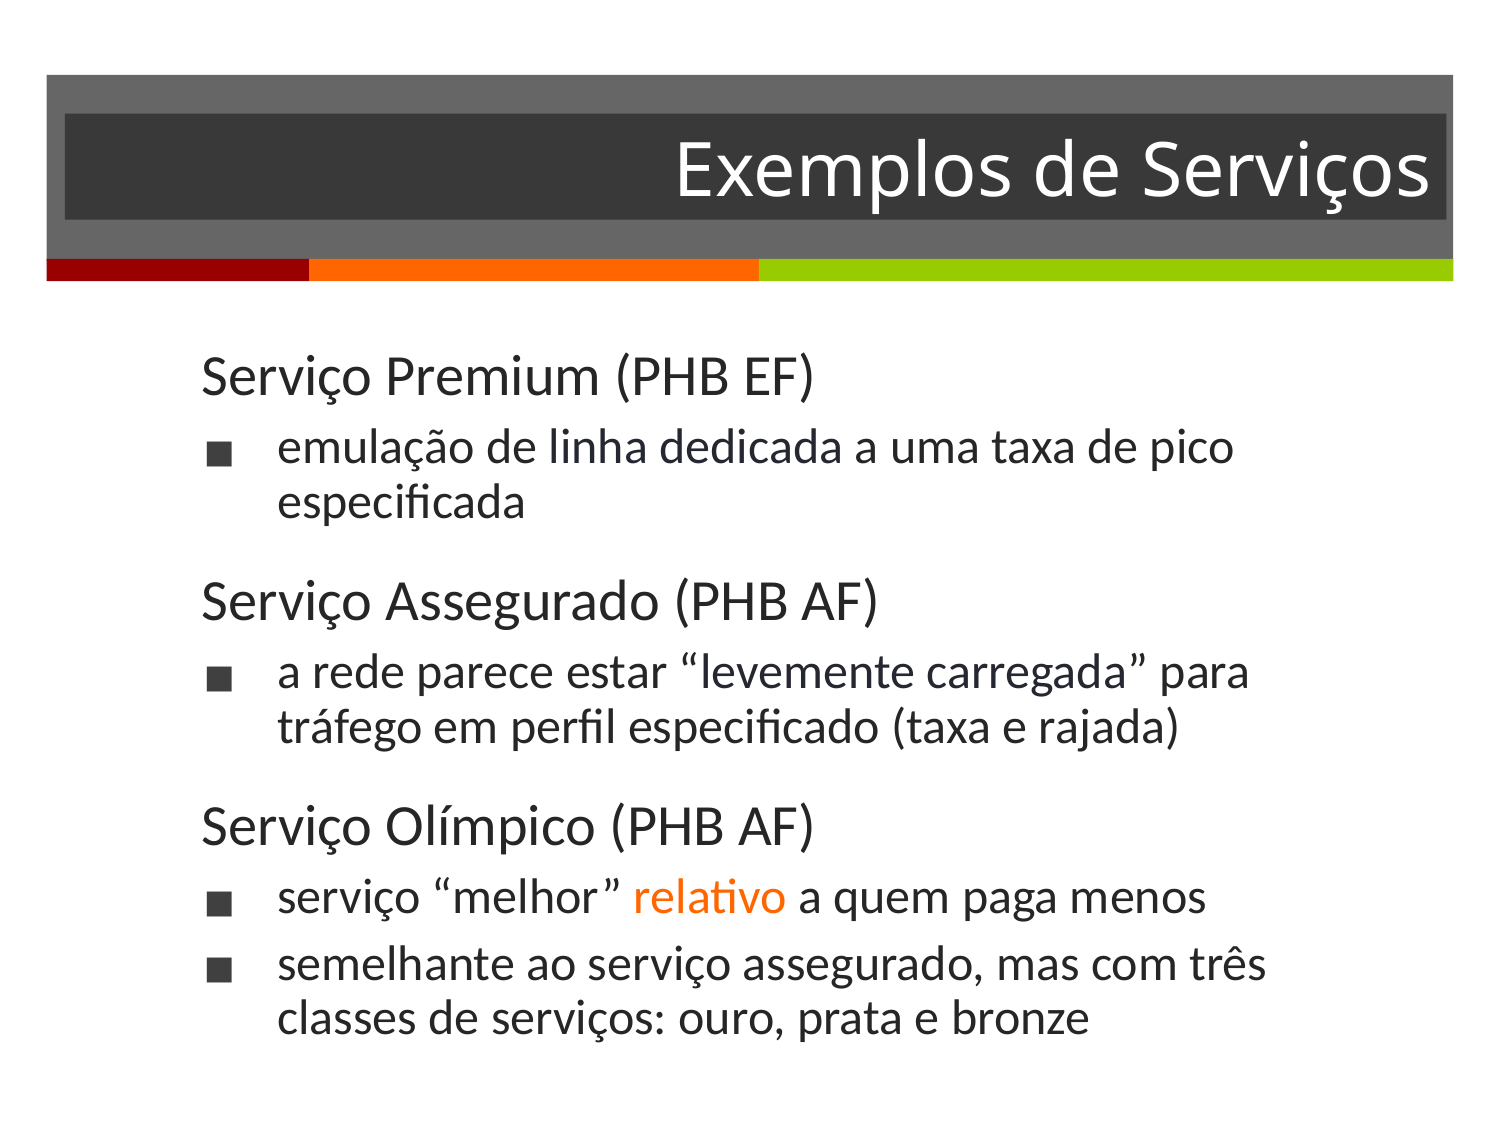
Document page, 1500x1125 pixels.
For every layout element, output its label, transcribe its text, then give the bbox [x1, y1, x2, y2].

list Serviço Premium (PHB EF) emulação de linha dedicada a uma taxa de pico especificada Serviço Assegurado (PHB AF) a rede parece estar “levemente carregada” para tráfego em perfil especificado (taxa e rajada) Serviço Olímpico (PHB AF) serviço “melhor” relativo a quem paga menos semelhante ao serviço assegurado, mas com três classes de serviços: ouro, prata e bronze [112, 338, 1403, 1064]
title Exemplos de Serviços [64, 113, 1447, 220]
